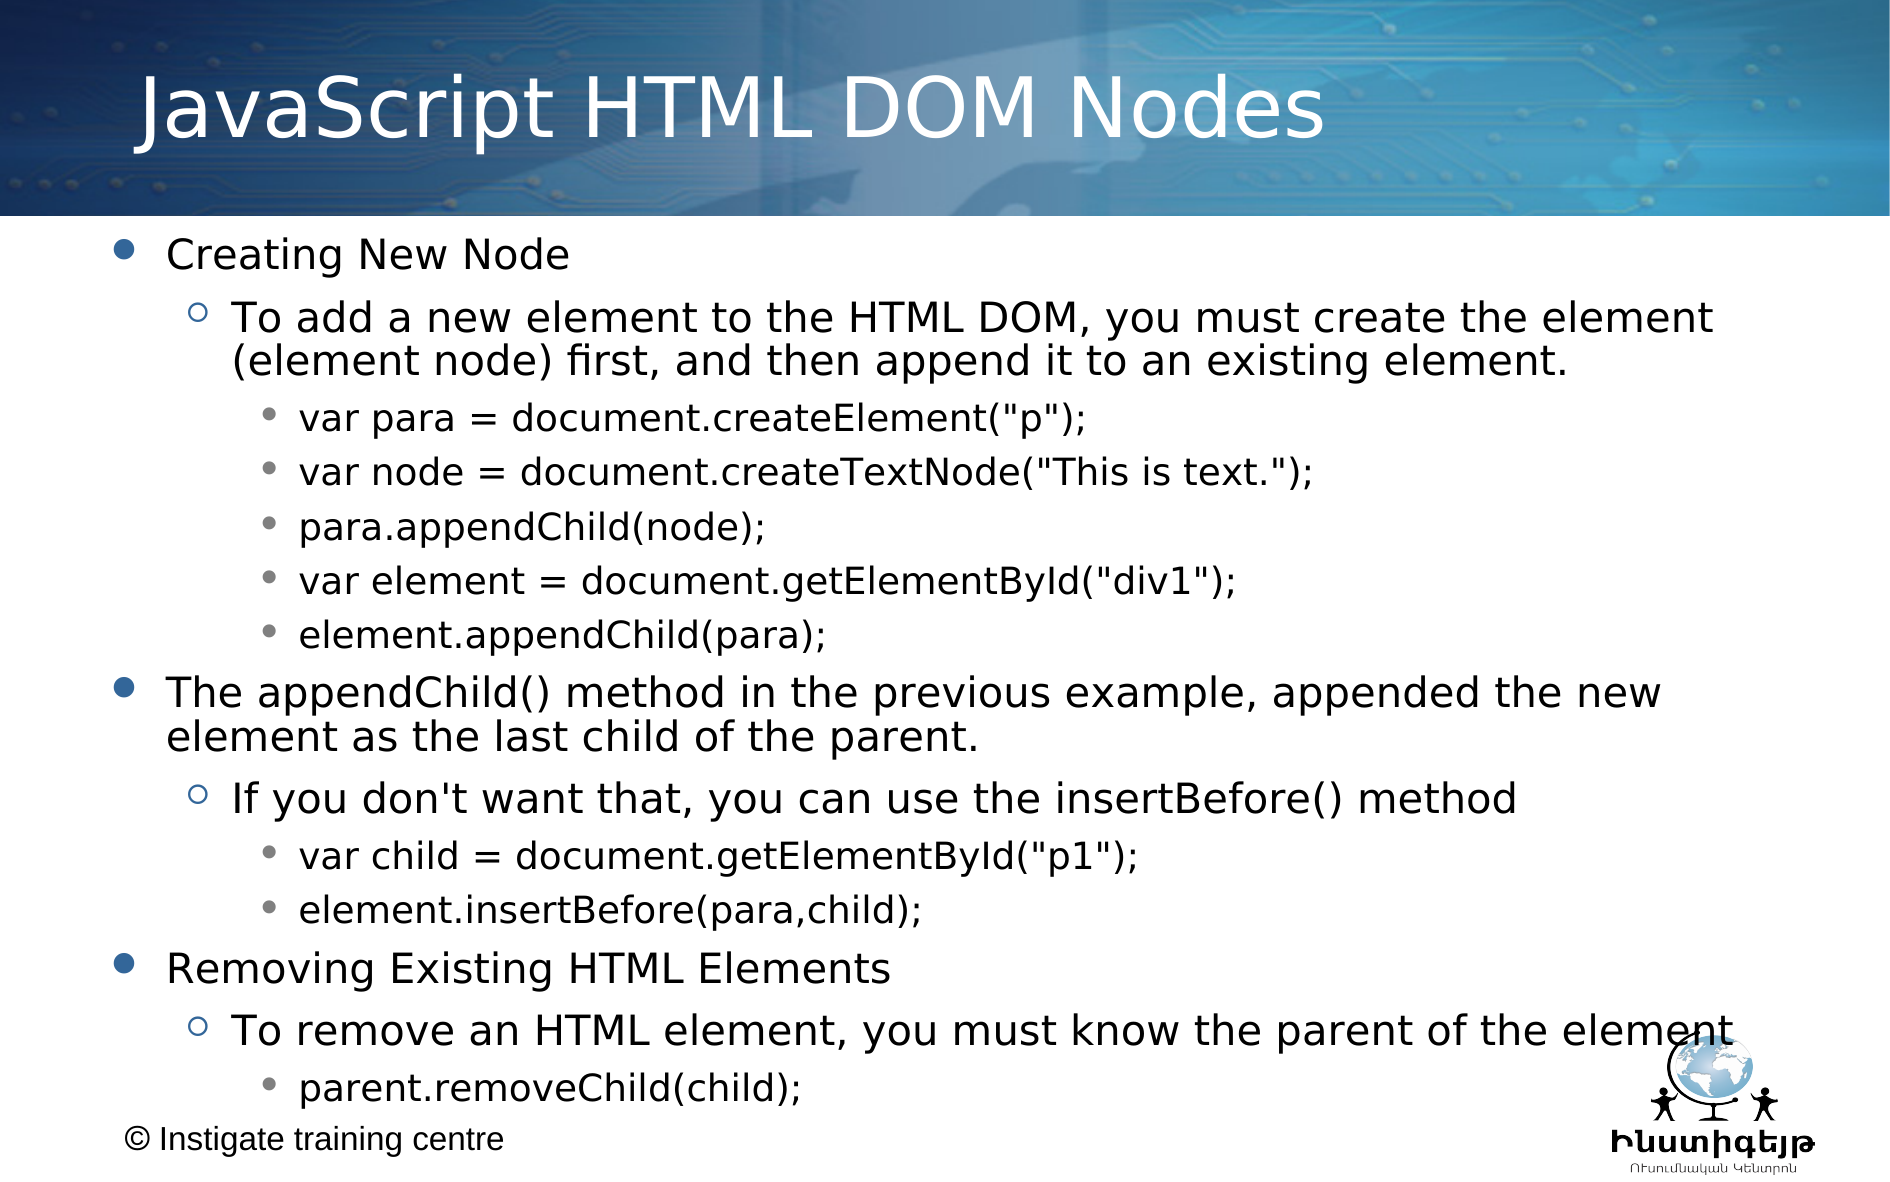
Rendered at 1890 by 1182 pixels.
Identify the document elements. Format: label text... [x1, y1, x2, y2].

picture [1612, 1030, 1815, 1175]
list Creating New Node To add a new element to the HTML DOM, you must create the element (element node) first, and then append it to an existing element. var para = document.createElement("p"); var node = document.createTextNode("This is text."); para.appendChild(node); var element = document.getElementById("div1"); element.appendChild(para); The appendChild() method in the previous example, appended the new element as the last child of the parent. If you don't want that, you can use the insertBefore() method var child = document.getElementById("p1"); element.insertBefore(para,child); Removing Existing HTML Elements To remove an HTML element, you must know the parent of the element parent.removeChild(child); [110, 235, 1801, 264]
text_box JavaScript HTML DOM Nodes [138, 82, 1890, 87]
list With the HTML DOM, you can navigate the node tree using node relationships. According to the W3C HTML DOM standard, everything in an HTML document is a node: The entire document is a document node Every HTML element is an element node The text inside HTML elements are text nodes Every HTML attribute is an attribute node All comments are comment nodes New nodes can be created, and all nodes can be modified or deleted. Node Relationships The nodes in the node tree have a hierarchical relationship to each other. The terms parent, child, and sibling are used to describe the relationships. [484, 136, 1890, 146]
picture [0, 0, 1890, 216]
